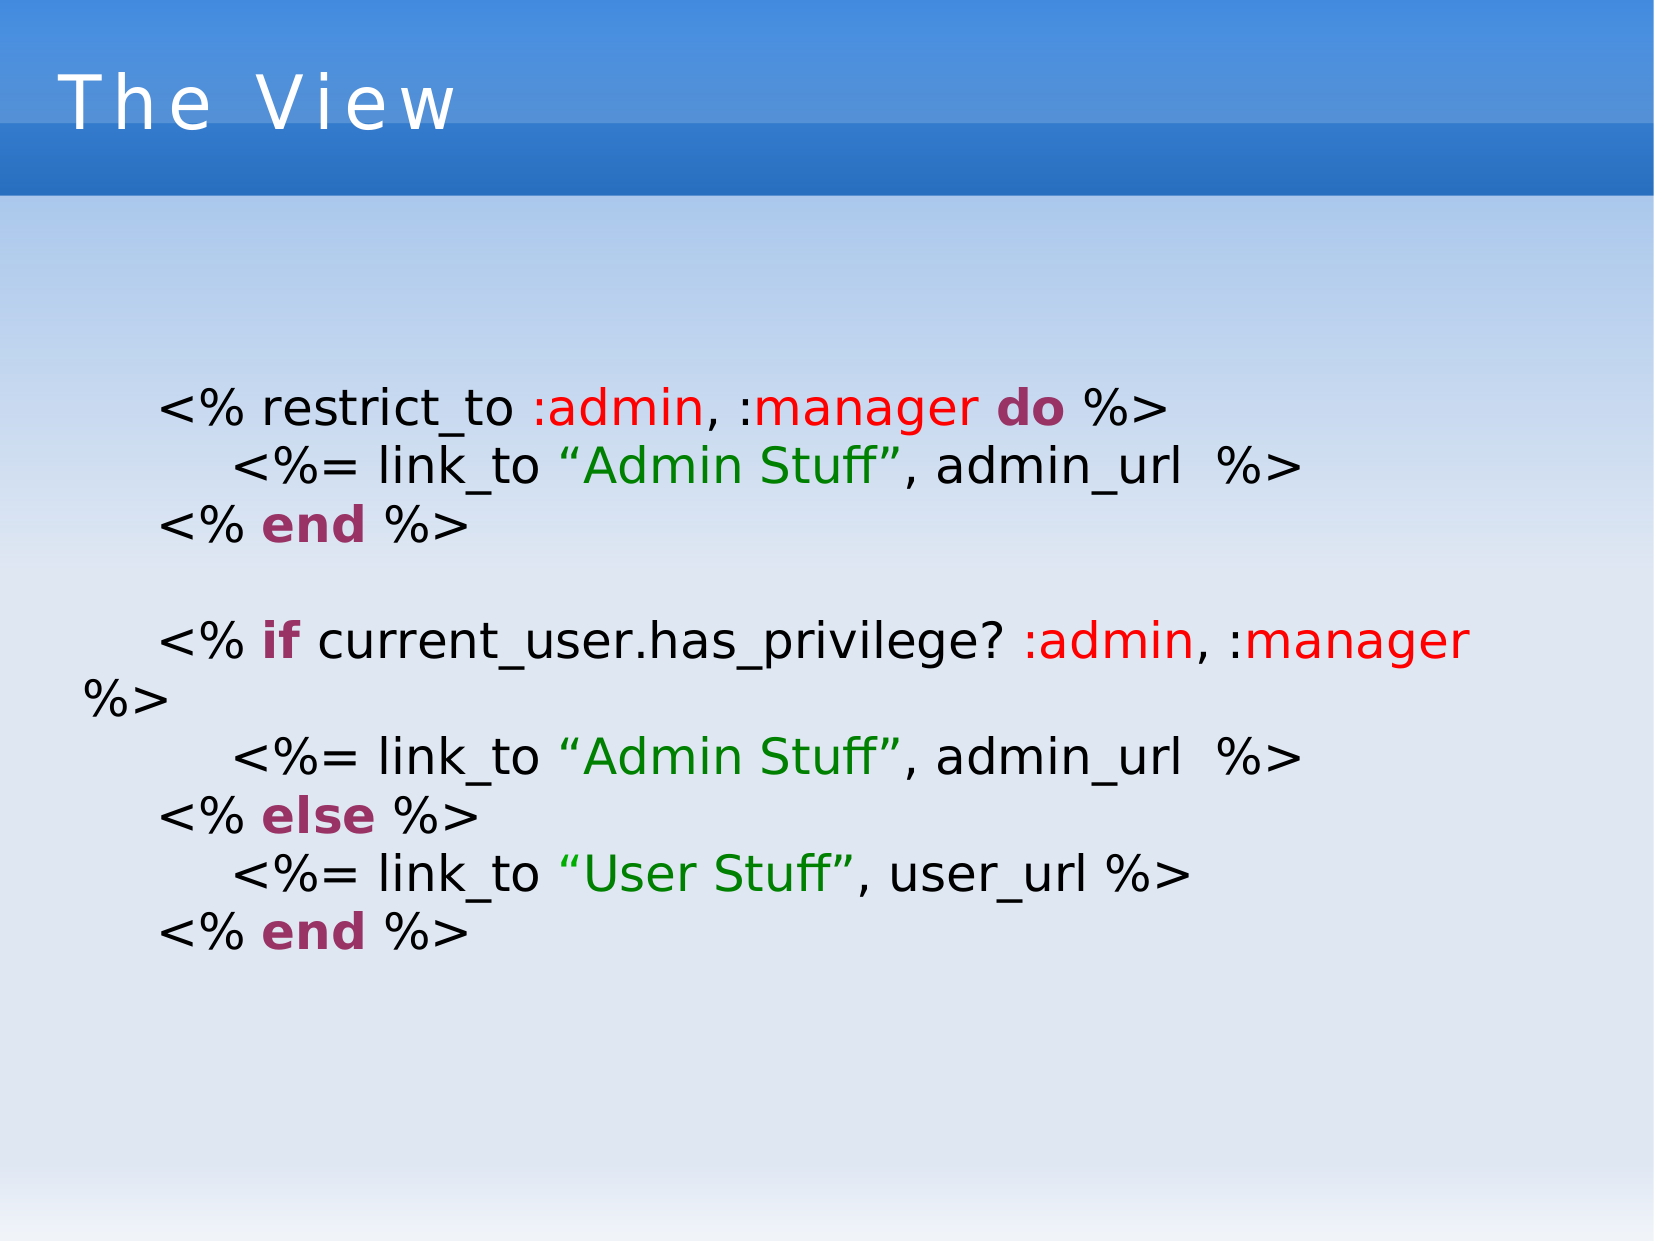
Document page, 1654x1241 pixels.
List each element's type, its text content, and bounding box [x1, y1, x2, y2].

subtitle <% restrict_to :admin, :manager do %> <%= link_to “Admin Stuff”, admin_url %> <% end %> <% if current_user.has_privilege? :admin, :manager %> <%= link_to “Admin Stuff”, admin_url %> <% else %> <%= link_to “User Stuff”, user_url %> <% end %> [82, 297, 1571, 1102]
picture [0, 0, 1654, 1241]
title The View [59, 36, 1576, 171]
